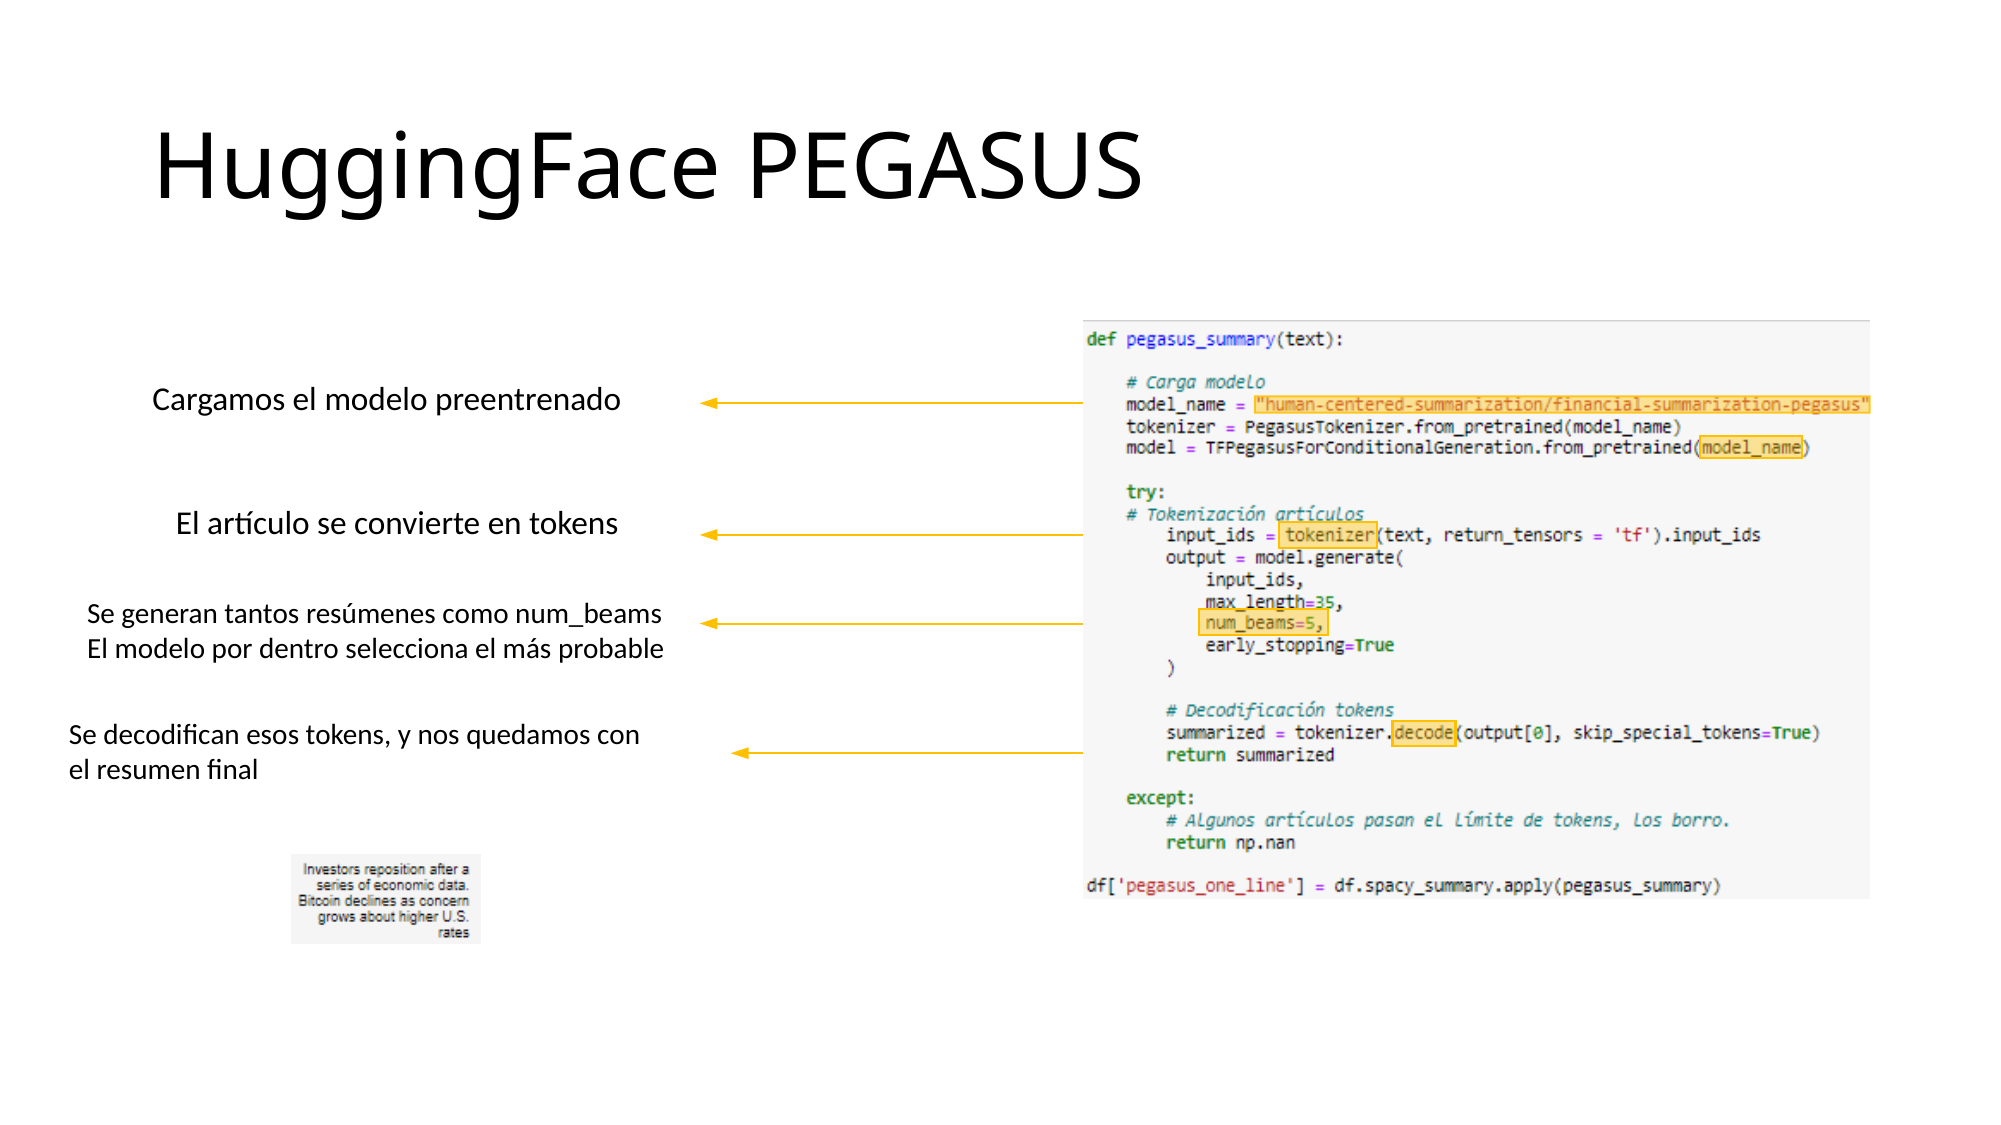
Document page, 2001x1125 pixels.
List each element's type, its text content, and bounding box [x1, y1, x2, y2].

text_box Se generan tantos resúmenes como num_beams El modelo por dentro selecciona el más probable [72, 586, 700, 673]
text_box Se decodifican esos tokens, y nos quedamos con el resumen final [53, 707, 682, 794]
text_box El artículo se convierte en tokens [160, 493, 742, 550]
picture [1083, 320, 1870, 899]
text_box [1279, 522, 1377, 548]
title HuggingFace PEGASUS [137, 59, 1863, 278]
picture [291, 854, 481, 944]
text_box [1255, 396, 1870, 413]
text_box [1393, 721, 1455, 746]
text_box Cargamos el modelo preentrenado [137, 369, 766, 426]
text_box [1700, 436, 1802, 458]
text_box [1199, 609, 1328, 635]
